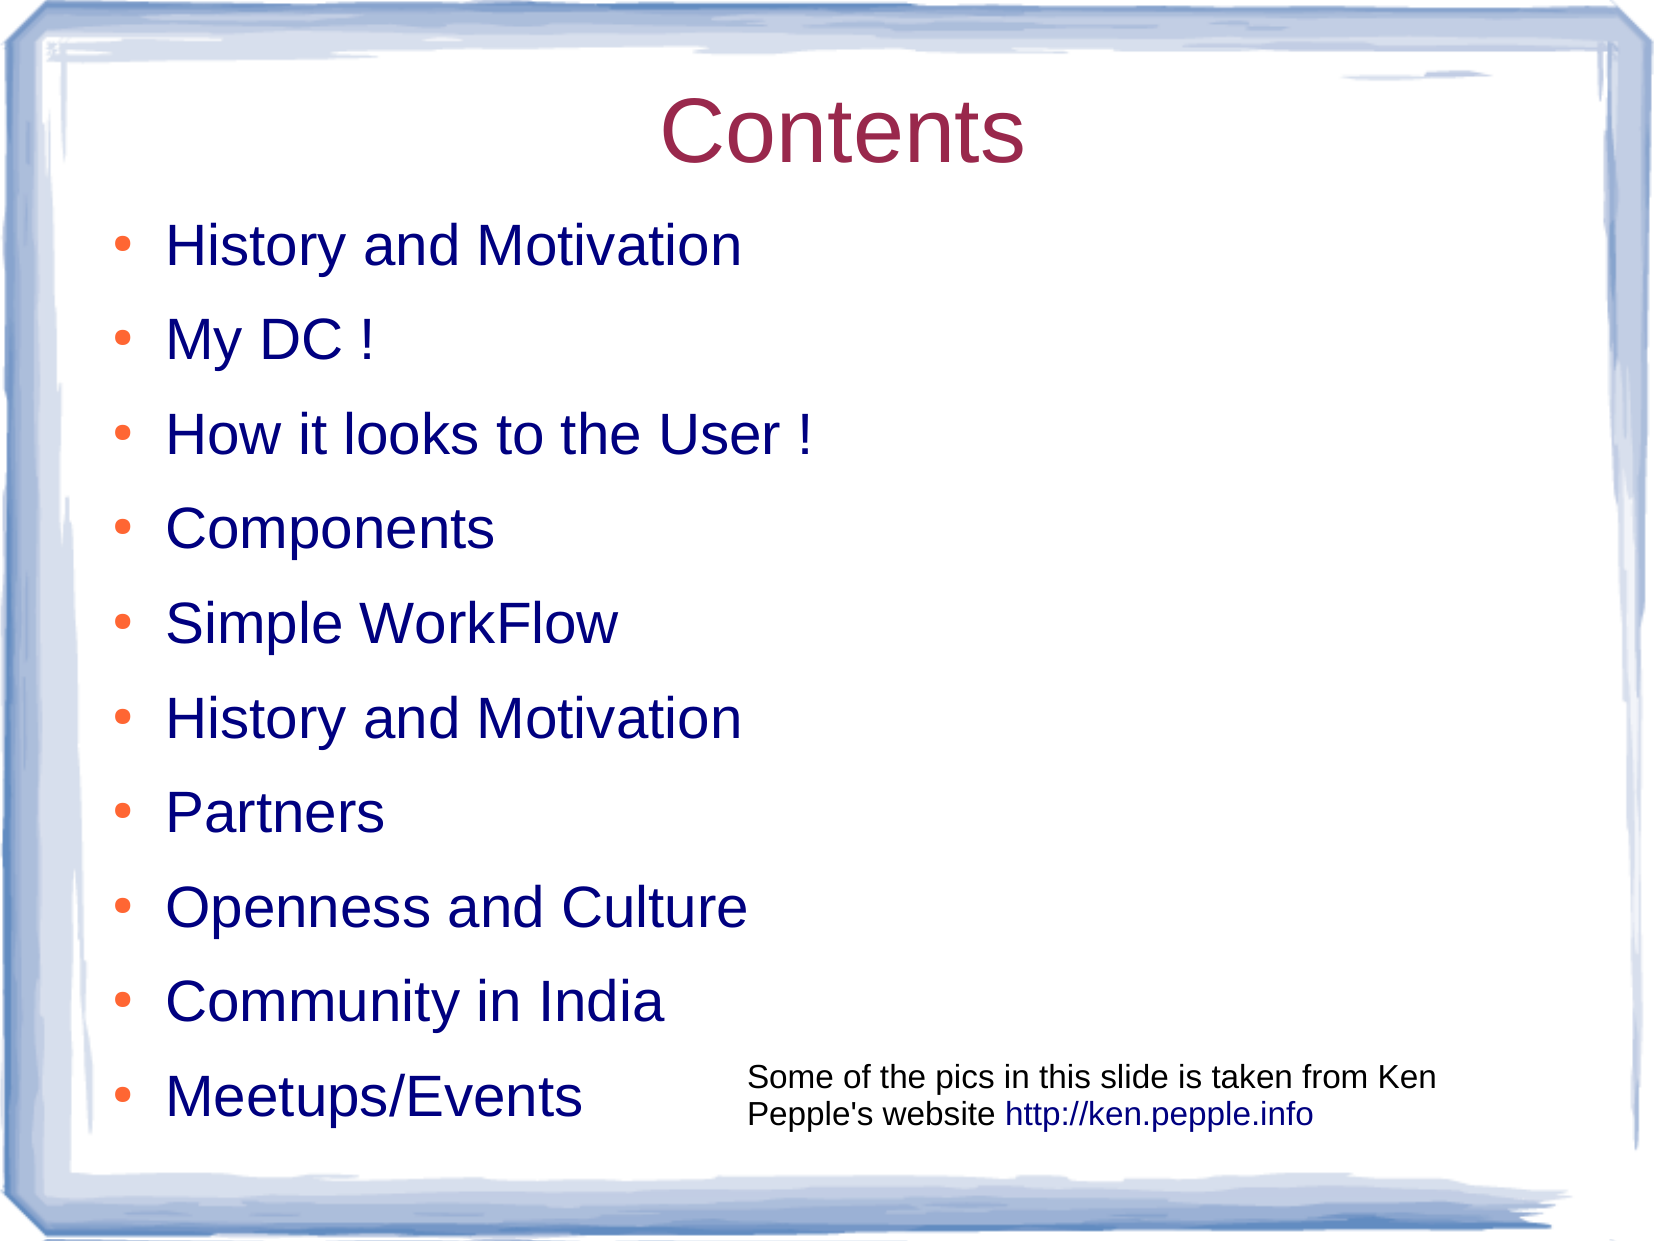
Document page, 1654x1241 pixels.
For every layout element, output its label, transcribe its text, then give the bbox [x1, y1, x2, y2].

list History and Motivation My DC ! How it looks to the User ! Components Simple WorkFlow History and Motivation Partners Openness and Culture Community in India Meetups/Events [94, 213, 1548, 1224]
title Contents [82, 49, 1571, 213]
picture [0, 0, 1654, 1241]
text_box Some of the pics in this slide is taken from Ken Pepple's website http://ken.pepple.info [732, 1051, 1583, 1141]
